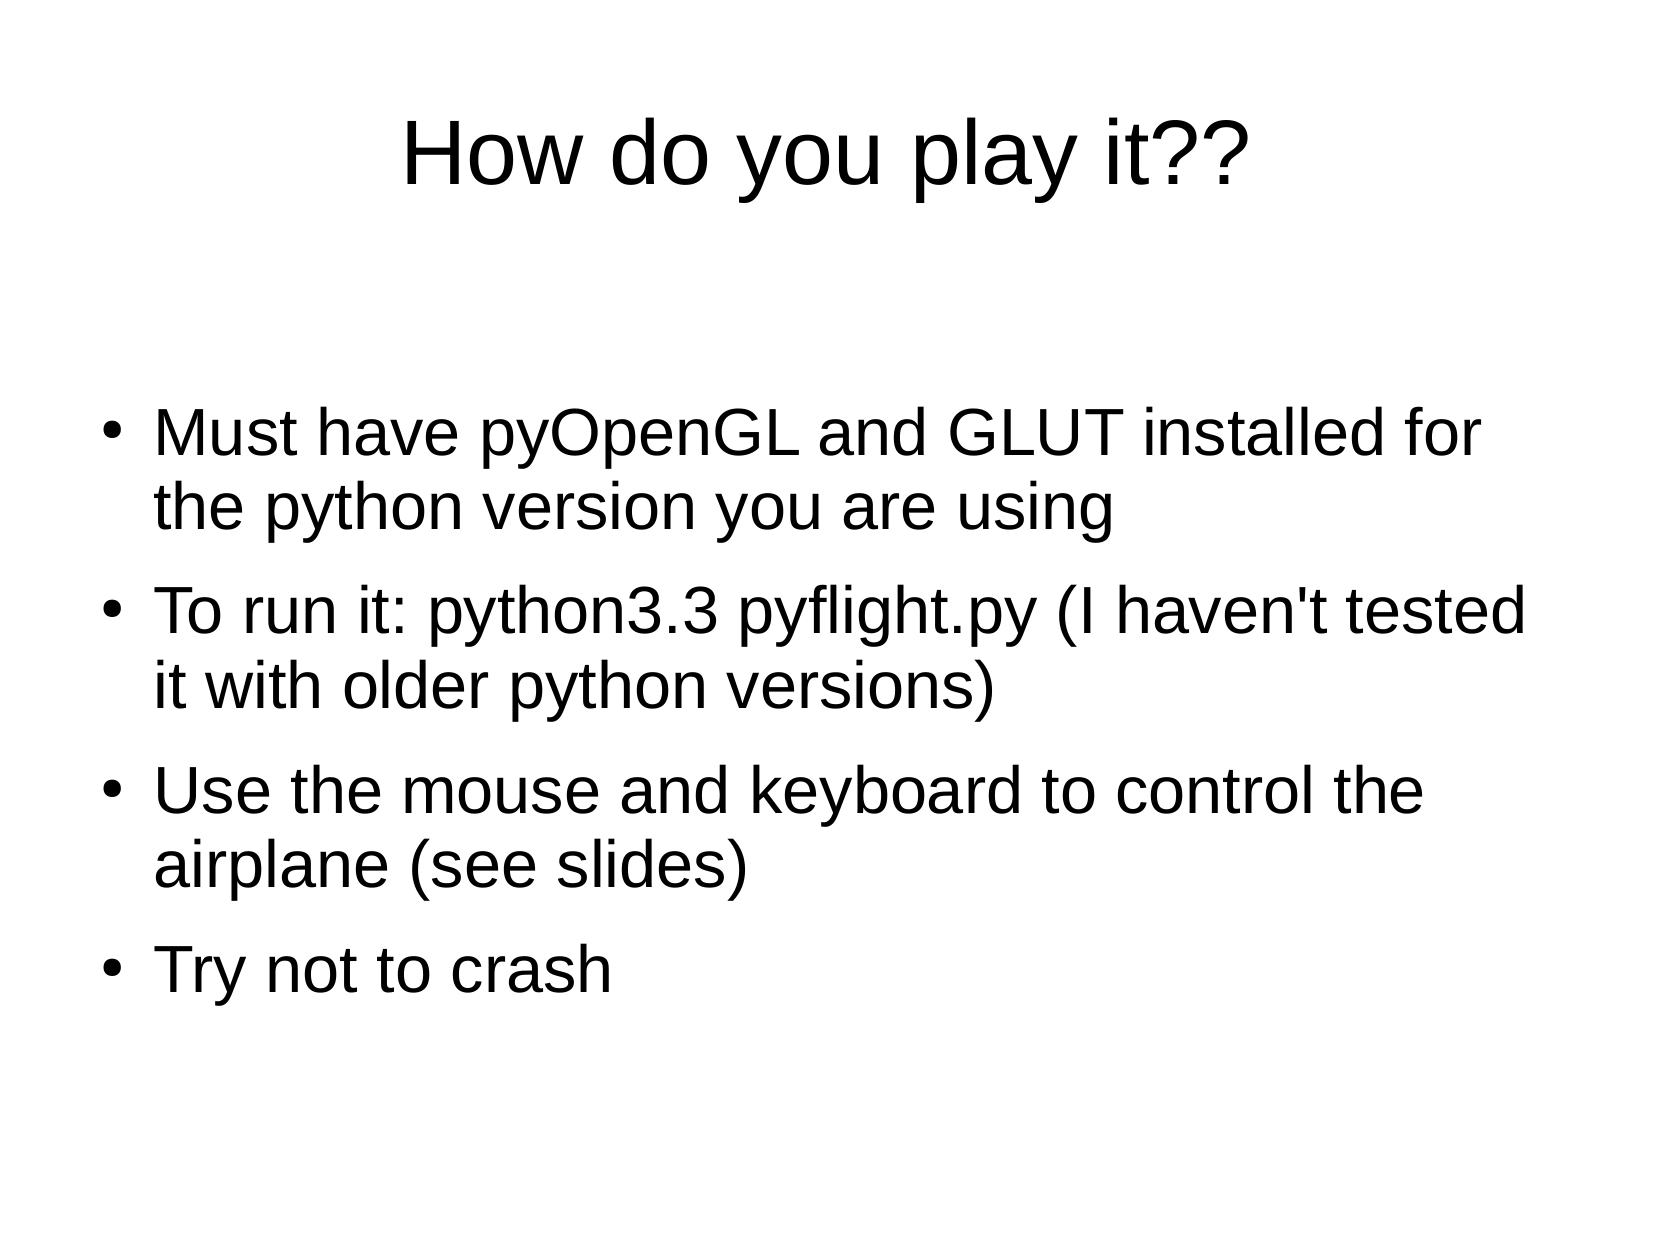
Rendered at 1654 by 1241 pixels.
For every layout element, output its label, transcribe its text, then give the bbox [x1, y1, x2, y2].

list Must have pyOpenGL and GLUT installed for the python version you are using To run it: python3.3 pyflight.py (I haven't tested it with older python versions) Use the mouse and keyboard to control the airplane (see slides) Try not to crash [82, 290, 1571, 1010]
title How do you play it?? [82, 49, 1571, 257]
